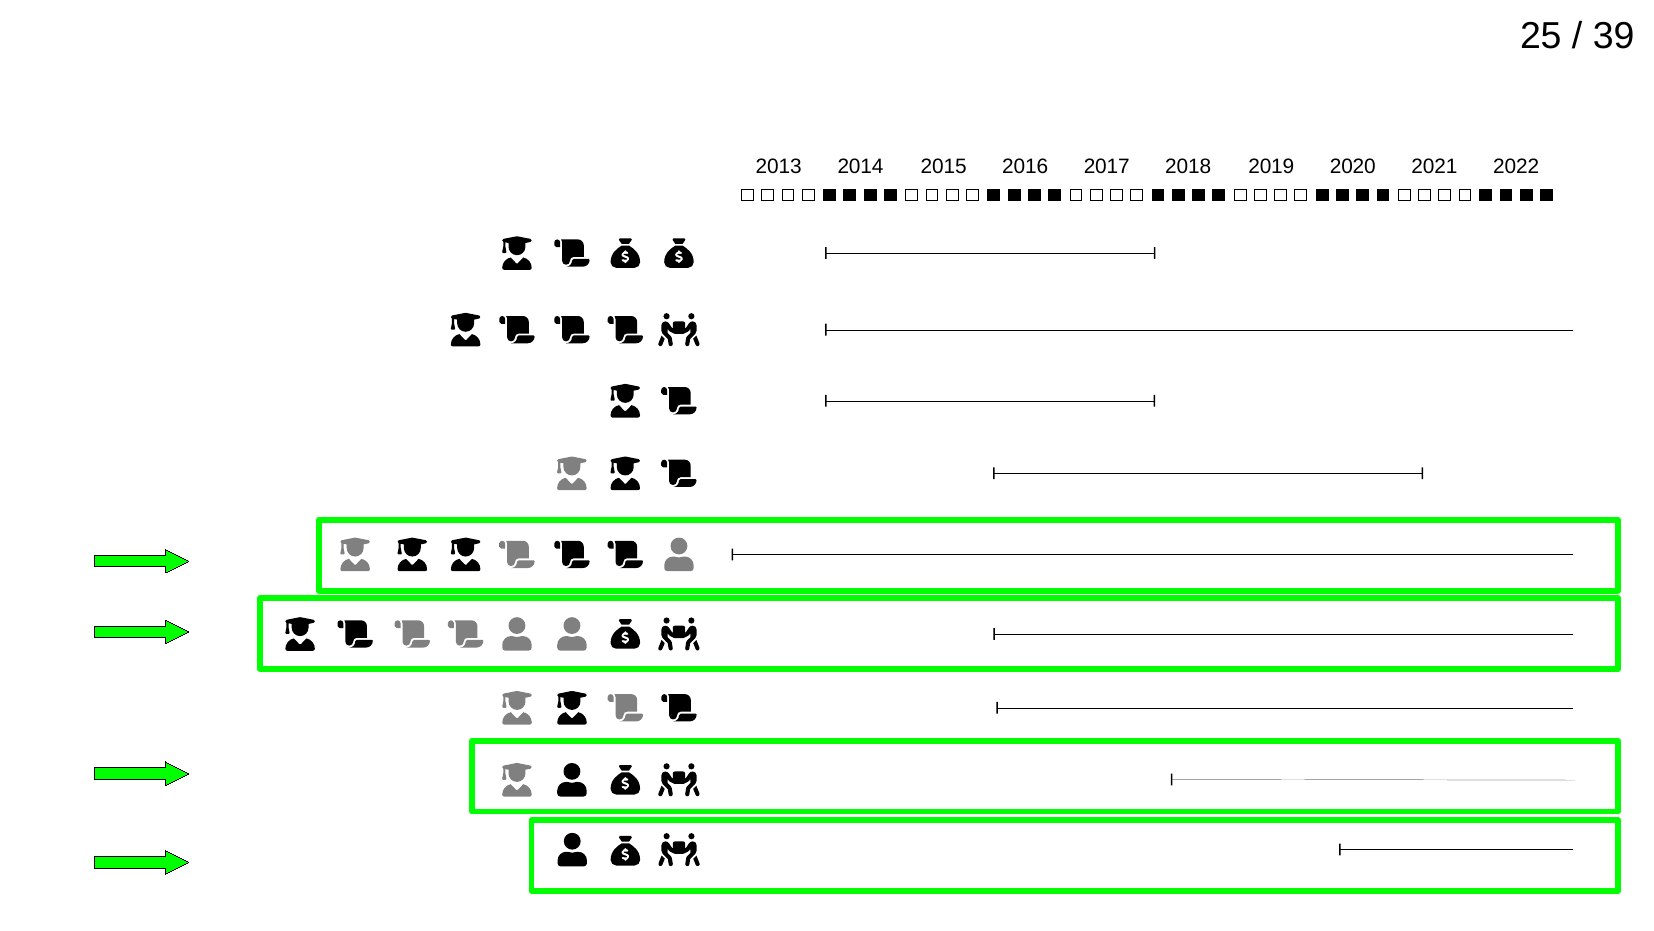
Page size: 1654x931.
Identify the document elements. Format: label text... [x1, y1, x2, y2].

text_box [497, 758, 536, 801]
text_box [333, 532, 372, 575]
text_box [1110, 189, 1123, 201]
text_box [946, 189, 959, 201]
text_box [1418, 189, 1431, 201]
picture [607, 538, 644, 571]
text_box [1336, 189, 1349, 201]
text_box 2018 [1150, 147, 1227, 186]
picture [610, 238, 641, 268]
picture [450, 537, 481, 572]
text_box [1377, 189, 1389, 201]
text_box [552, 611, 591, 654]
picture [610, 765, 641, 795]
text_box [1500, 189, 1512, 201]
picture [658, 313, 700, 347]
picture [554, 237, 590, 269]
text_box 2022 [1478, 147, 1555, 186]
text_box [905, 189, 918, 201]
text_box [446, 611, 485, 654]
text_box [1070, 189, 1082, 201]
text_box [659, 534, 698, 577]
text_box 2019 [1233, 147, 1310, 186]
picture [658, 833, 700, 867]
text_box [499, 532, 538, 575]
picture [610, 383, 641, 418]
text_box [1254, 189, 1267, 201]
picture [557, 690, 587, 725]
text_box [1540, 189, 1553, 201]
picture [661, 457, 697, 489]
picture [661, 692, 697, 724]
text_box [1479, 189, 1492, 201]
text_box [1274, 189, 1287, 201]
picture [502, 236, 532, 270]
text_box [94, 549, 189, 573]
picture [610, 835, 641, 866]
text_box [761, 189, 774, 201]
text_box 2015 [905, 147, 982, 186]
picture [285, 617, 315, 651]
text_box [1294, 189, 1307, 201]
picture [554, 538, 590, 571]
text_box 2016 [987, 147, 1064, 186]
text_box [741, 189, 754, 201]
text_box [987, 189, 1000, 201]
text_box [782, 189, 794, 201]
picture [658, 763, 700, 797]
text_box [1192, 189, 1205, 201]
text_box 2021 [1396, 147, 1473, 186]
text_box [393, 611, 432, 654]
picture [557, 832, 588, 867]
picture [499, 313, 535, 346]
text_box [926, 189, 938, 201]
picture [664, 238, 694, 268]
picture [450, 312, 481, 347]
text_box [966, 189, 979, 201]
text_box [1520, 189, 1533, 201]
picture [658, 617, 700, 651]
picture [610, 456, 641, 491]
text_box [94, 620, 189, 644]
picture [557, 762, 587, 797]
text_box [884, 189, 897, 201]
text_box [1212, 189, 1225, 201]
text_box 2014 [822, 147, 899, 186]
picture [337, 618, 373, 650]
text_box 2020 [1315, 147, 1391, 186]
text_box [1172, 189, 1185, 201]
text_box [1398, 189, 1411, 201]
text_box [1356, 189, 1369, 201]
text_box [1459, 189, 1471, 201]
text_box [1028, 189, 1041, 201]
text_box [1048, 189, 1061, 201]
text_box [843, 189, 856, 201]
text_box [1008, 189, 1021, 201]
text_box [94, 850, 189, 875]
text_box [550, 450, 589, 493]
text_box [1234, 189, 1247, 201]
text_box [1438, 189, 1451, 201]
text_box [1130, 189, 1143, 201]
picture [607, 313, 644, 346]
picture [661, 385, 697, 417]
text_box [94, 761, 189, 786]
text_box [1316, 189, 1329, 201]
text_box [497, 611, 536, 654]
text_box 2017 [1068, 147, 1145, 186]
text_box 2013 [740, 147, 817, 186]
text_box [1152, 189, 1164, 201]
picture [610, 619, 641, 649]
text_box [823, 189, 836, 201]
picture [397, 537, 428, 572]
text_box [497, 685, 536, 728]
picture [554, 313, 590, 346]
text_box [606, 685, 644, 728]
text_box [1090, 189, 1103, 201]
text_box [802, 189, 815, 201]
text_box <number> / 39 [1375, 0, 1654, 71]
text_box [864, 189, 877, 201]
